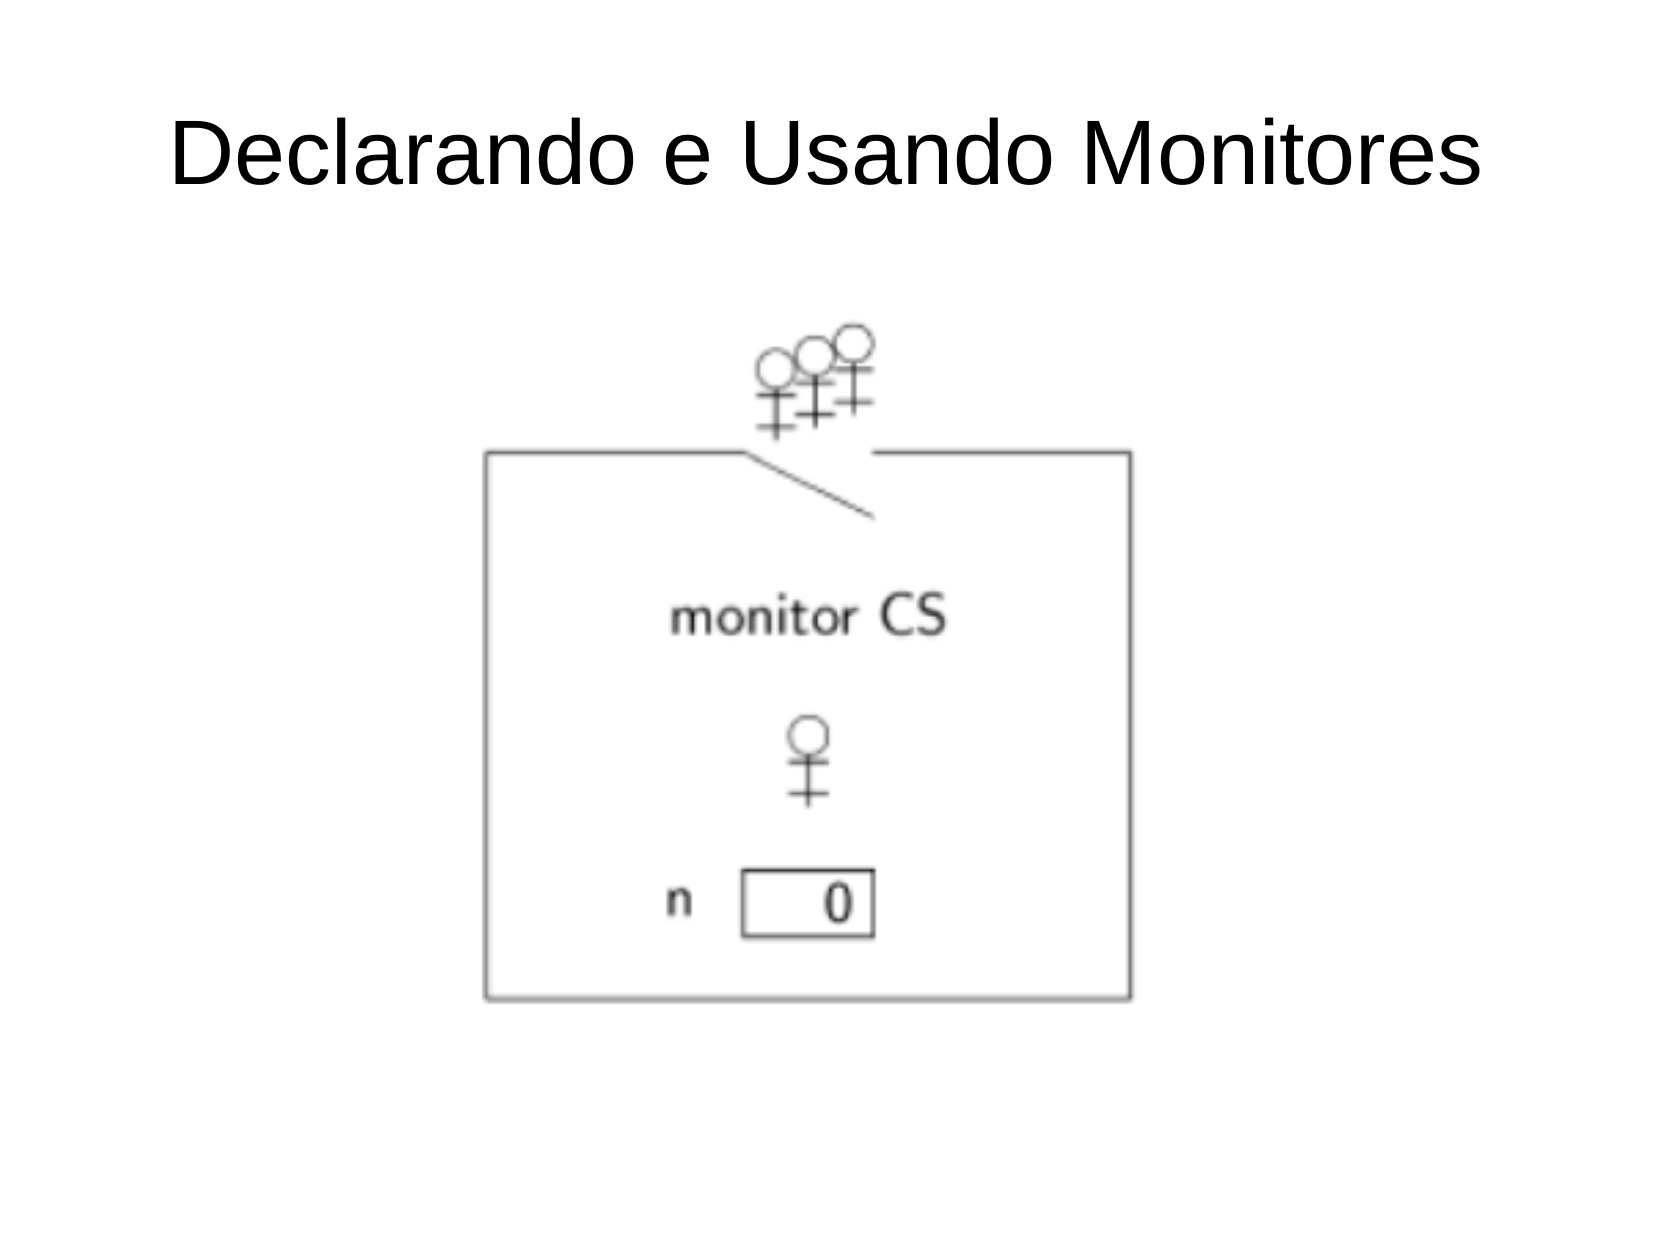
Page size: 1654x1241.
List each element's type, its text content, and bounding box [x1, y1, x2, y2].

title Declarando e Usando Monitores [82, 49, 1571, 257]
picture [475, 290, 1146, 1010]
